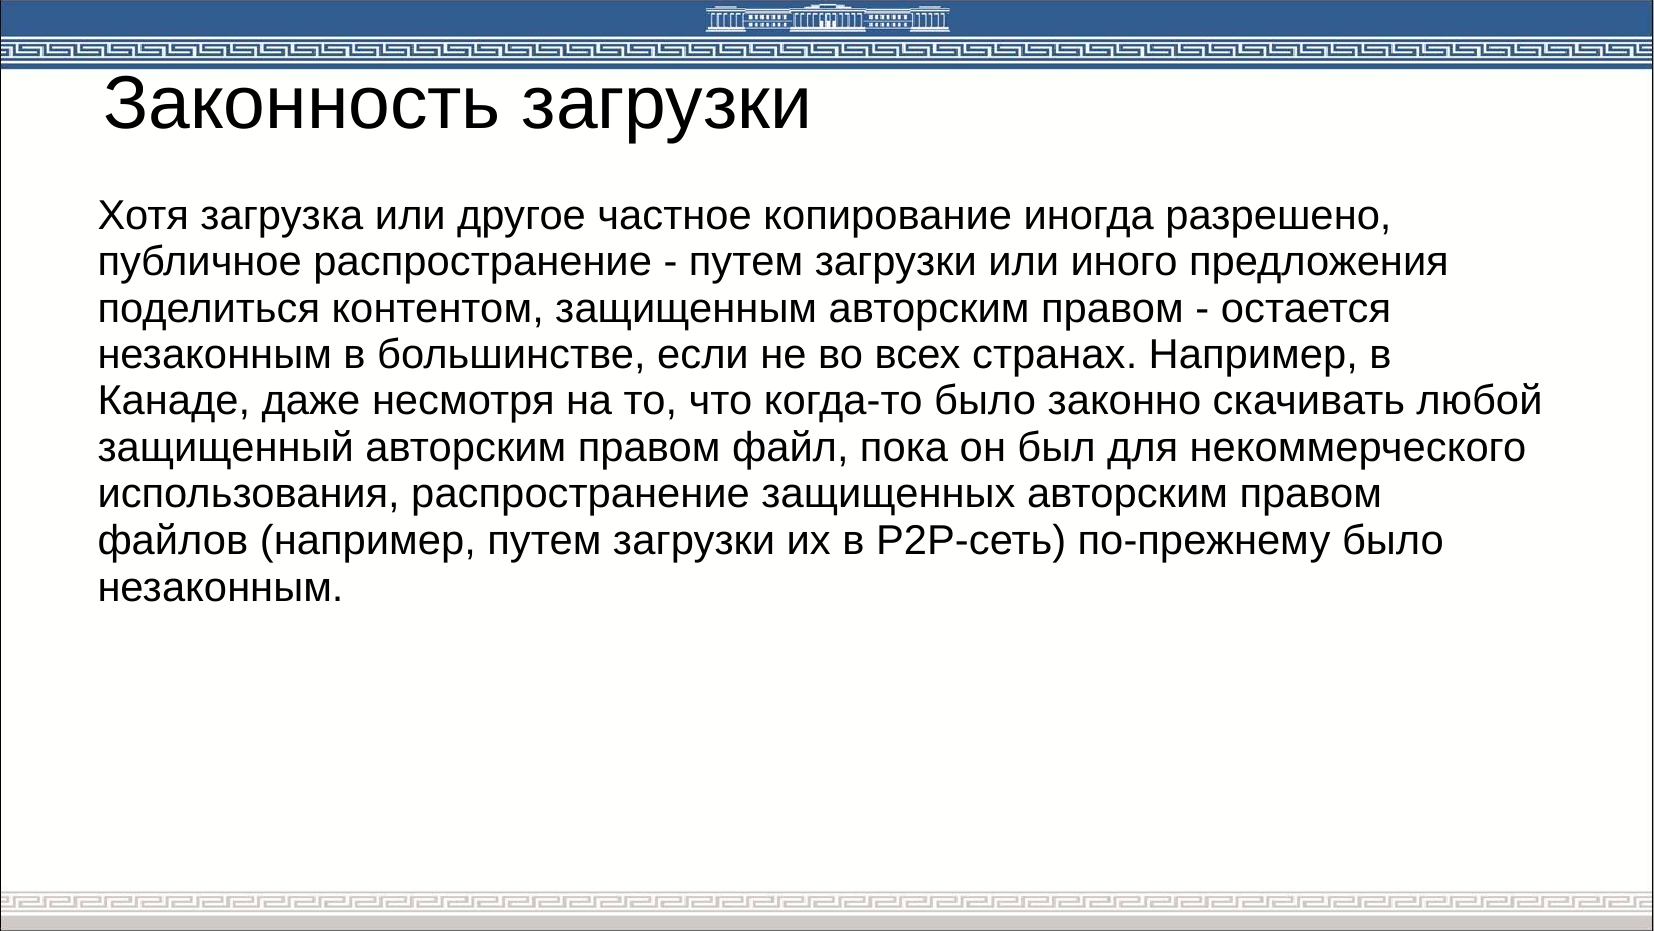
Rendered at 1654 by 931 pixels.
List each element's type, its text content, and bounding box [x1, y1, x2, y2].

text_box Хотя загрузка или другое частное копирование иногда разрешено, публичное распространение - путем загрузки или иного предложения поделиться контентом, защищенным авторским правом - остается незаконным в большинстве, если не во всех странах. Например, в Канаде, даже несмотря на то, что когда-то было законно скачивать любой защищенный авторским правом файл, пока он был для некоммерческого использования, распространение защищенных авторским правом файлов (например, путем загрузки их в P2P-сеть) по-прежнему было незаконным. [82, 184, 1571, 931]
picture [0, 0, 1654, 931]
text_box Законность загрузки [88, 53, 1477, 153]
